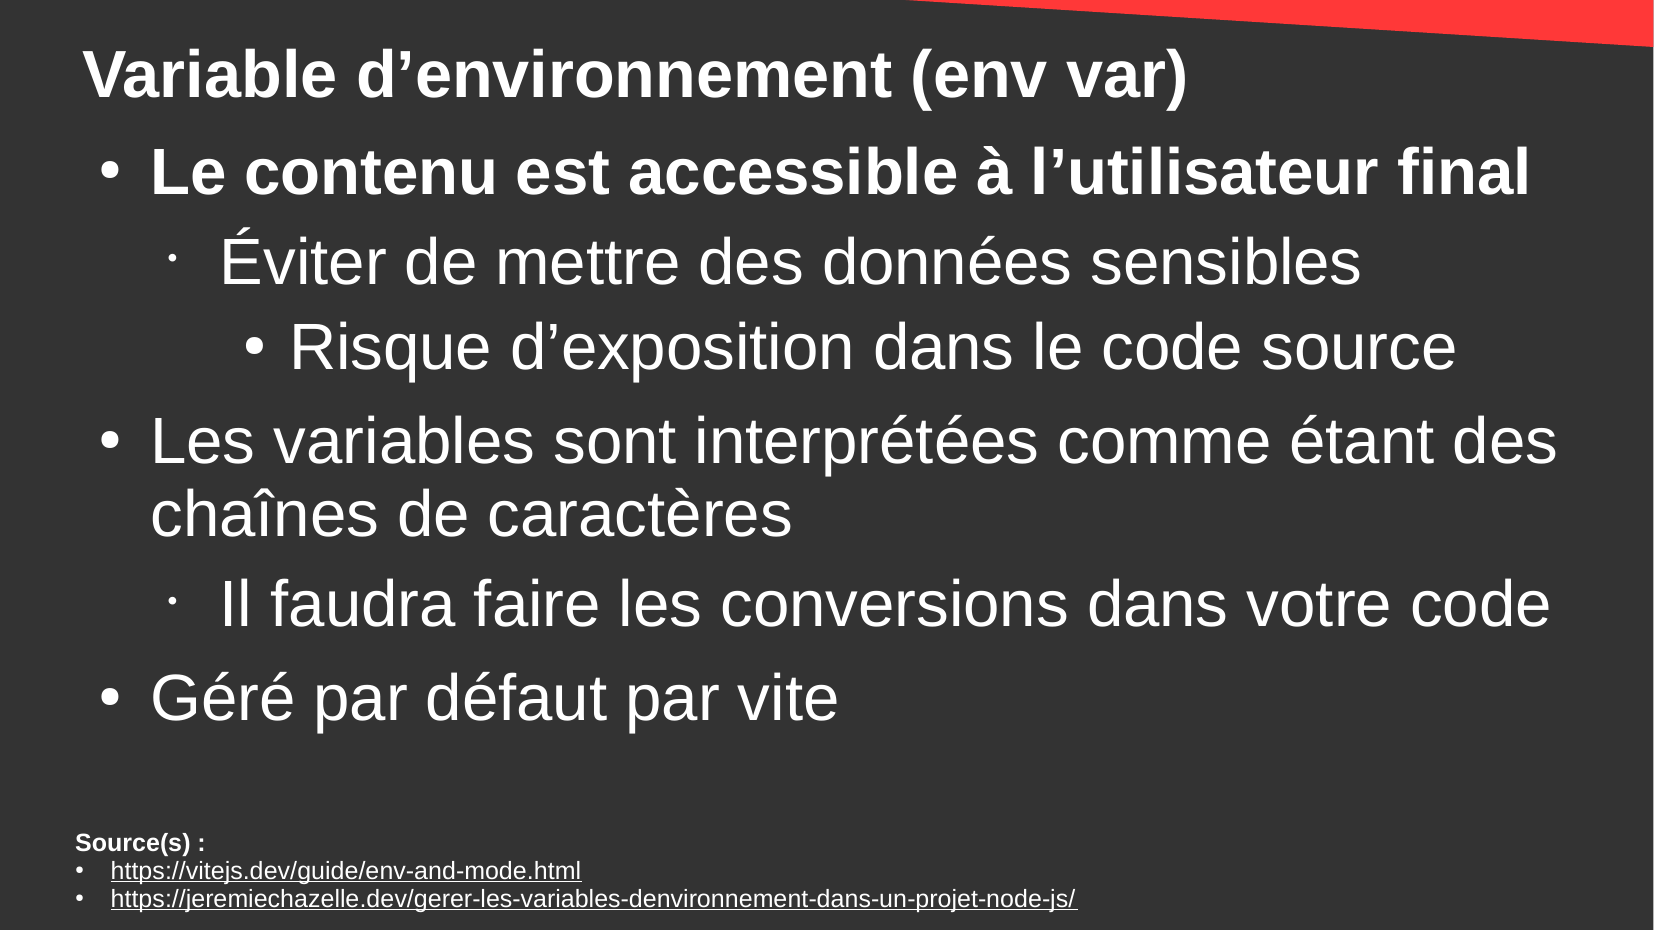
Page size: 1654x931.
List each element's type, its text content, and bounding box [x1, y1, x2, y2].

text_box Source(s) : https://vitejs.dev/guide/env-and-mode.html https://jeremiechazelle.dev/gerer-les-variables-denvironnement-dans-un-projet-node-js/ [60, 821, 1546, 931]
text_box [905, 0, 1654, 48]
list Le contenu est accessible à l’utilisateur final Éviter de mettre des données sensibles Risque d’exposition dans le code source Les variables sont interprétées comme étant des chaînes de caractères Il faudra faire les conversions dans votre code Géré par défaut par vite [80, 135, 1620, 739]
title Variable d’environnement (env var) [82, 37, 1571, 115]
